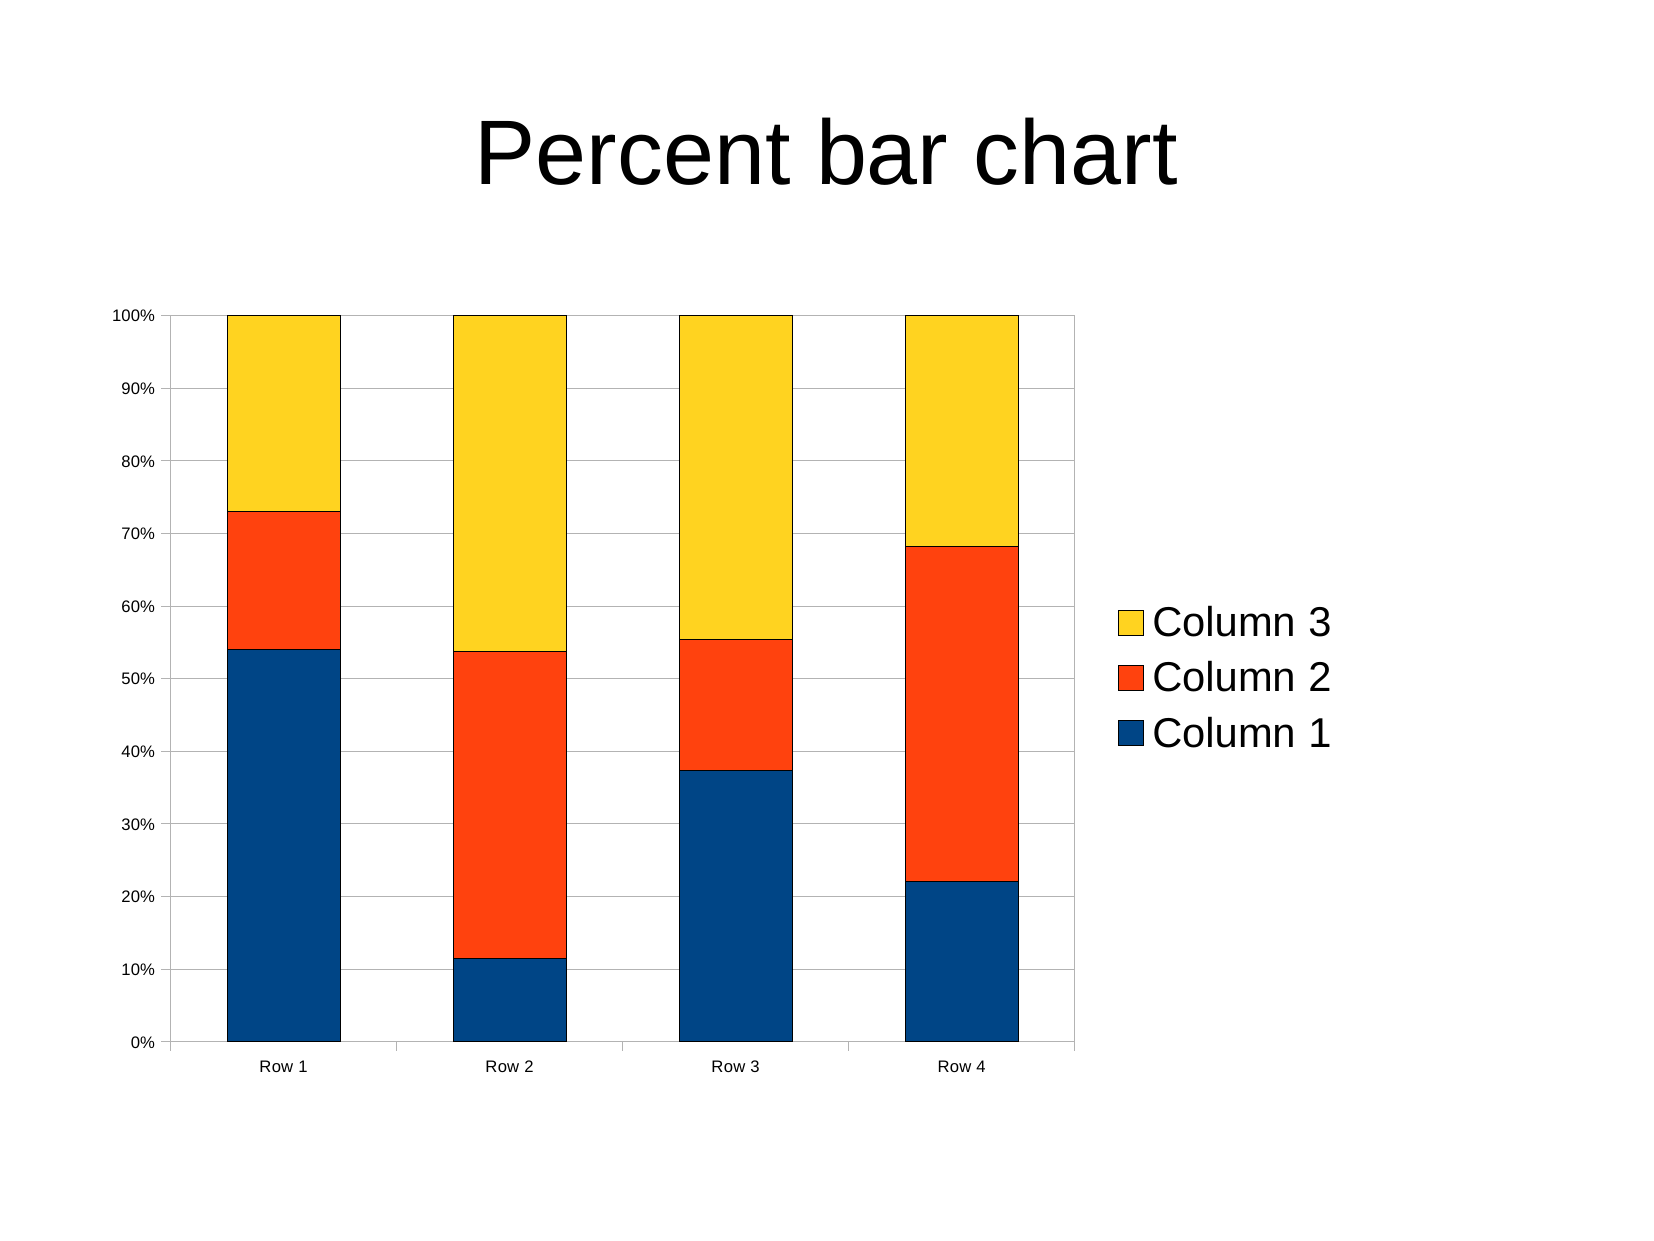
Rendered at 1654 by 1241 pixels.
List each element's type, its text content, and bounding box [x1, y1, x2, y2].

chart [82, 290, 1571, 1109]
title Percent bar chart [82, 56, 1571, 250]
